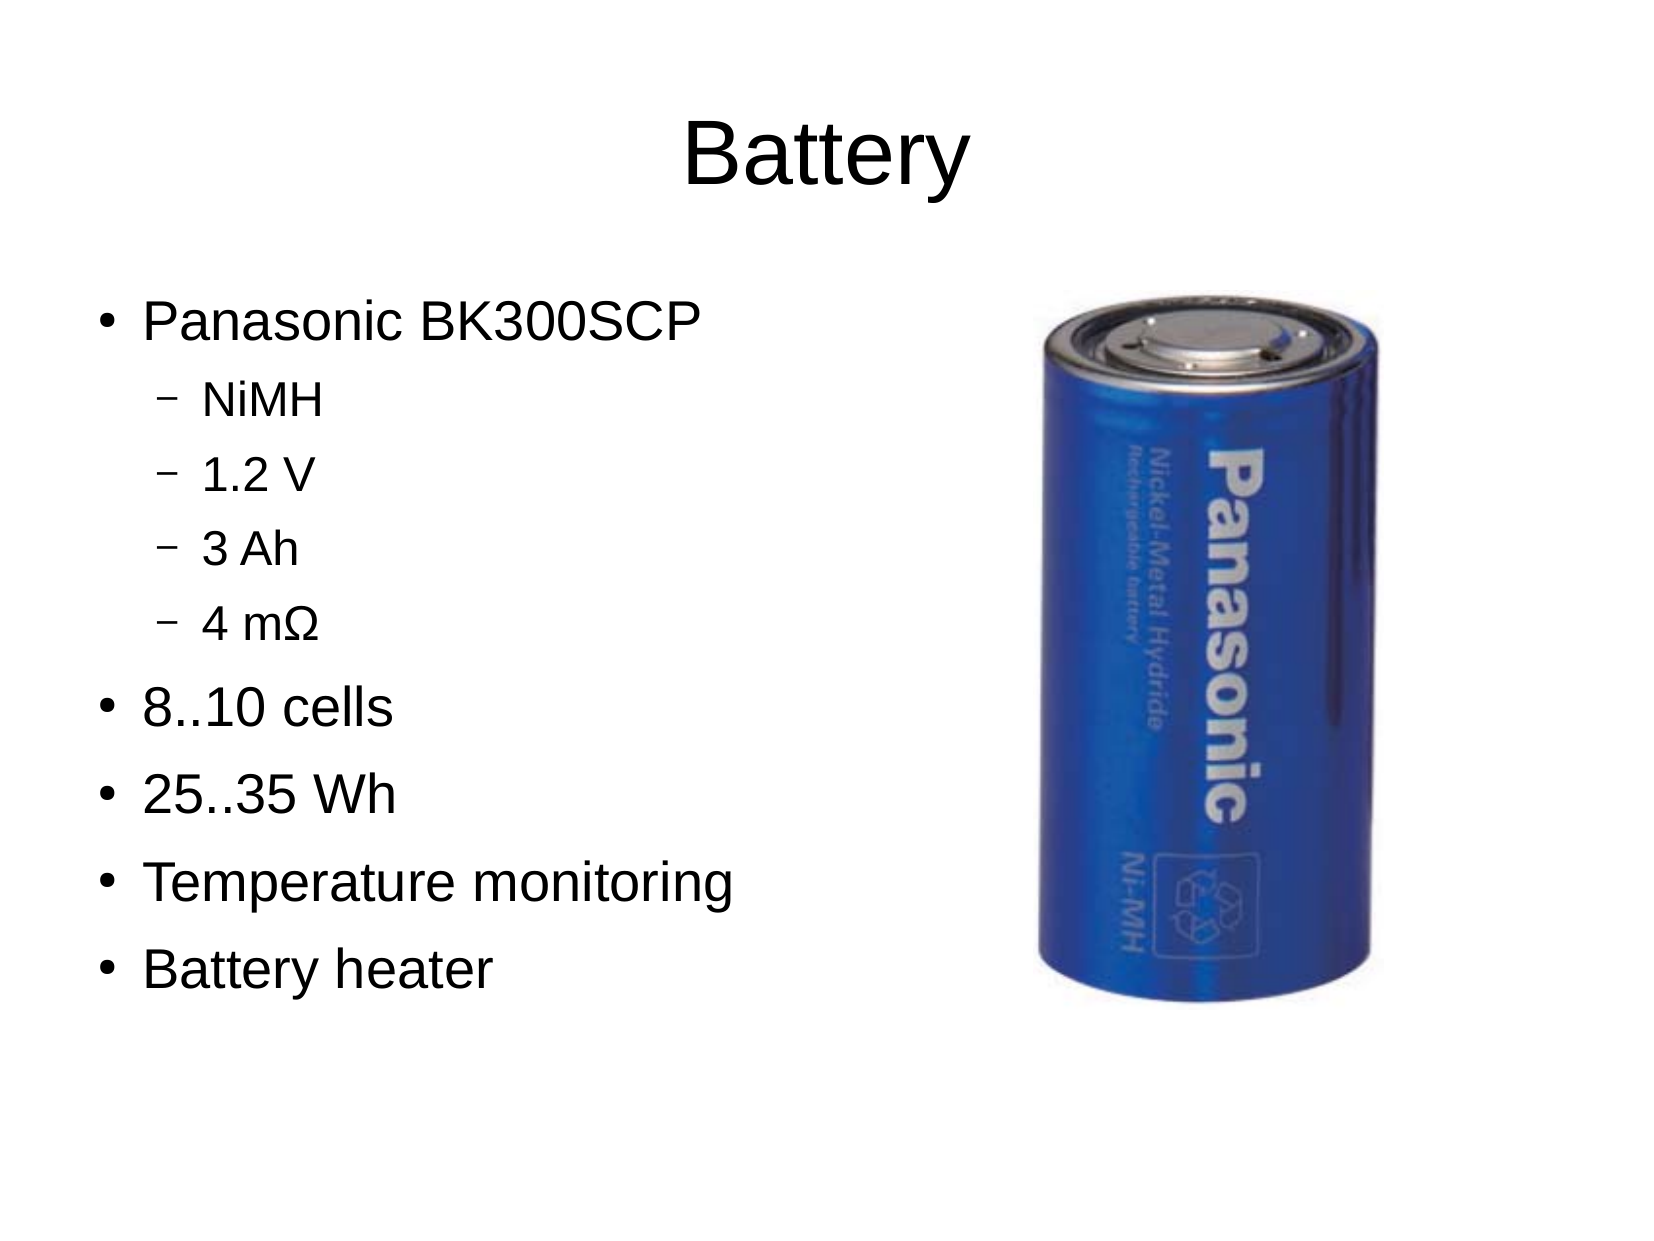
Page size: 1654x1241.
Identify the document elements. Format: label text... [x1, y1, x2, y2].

list Panasonic BK300SCP NiMH 1.2 V 3 Ah 4 mΩ 8..10 cells 25..35 Wh Temperature monitoring Battery heater [82, 290, 809, 1010]
picture [1033, 290, 1384, 1010]
title Battery [82, 49, 1571, 257]
